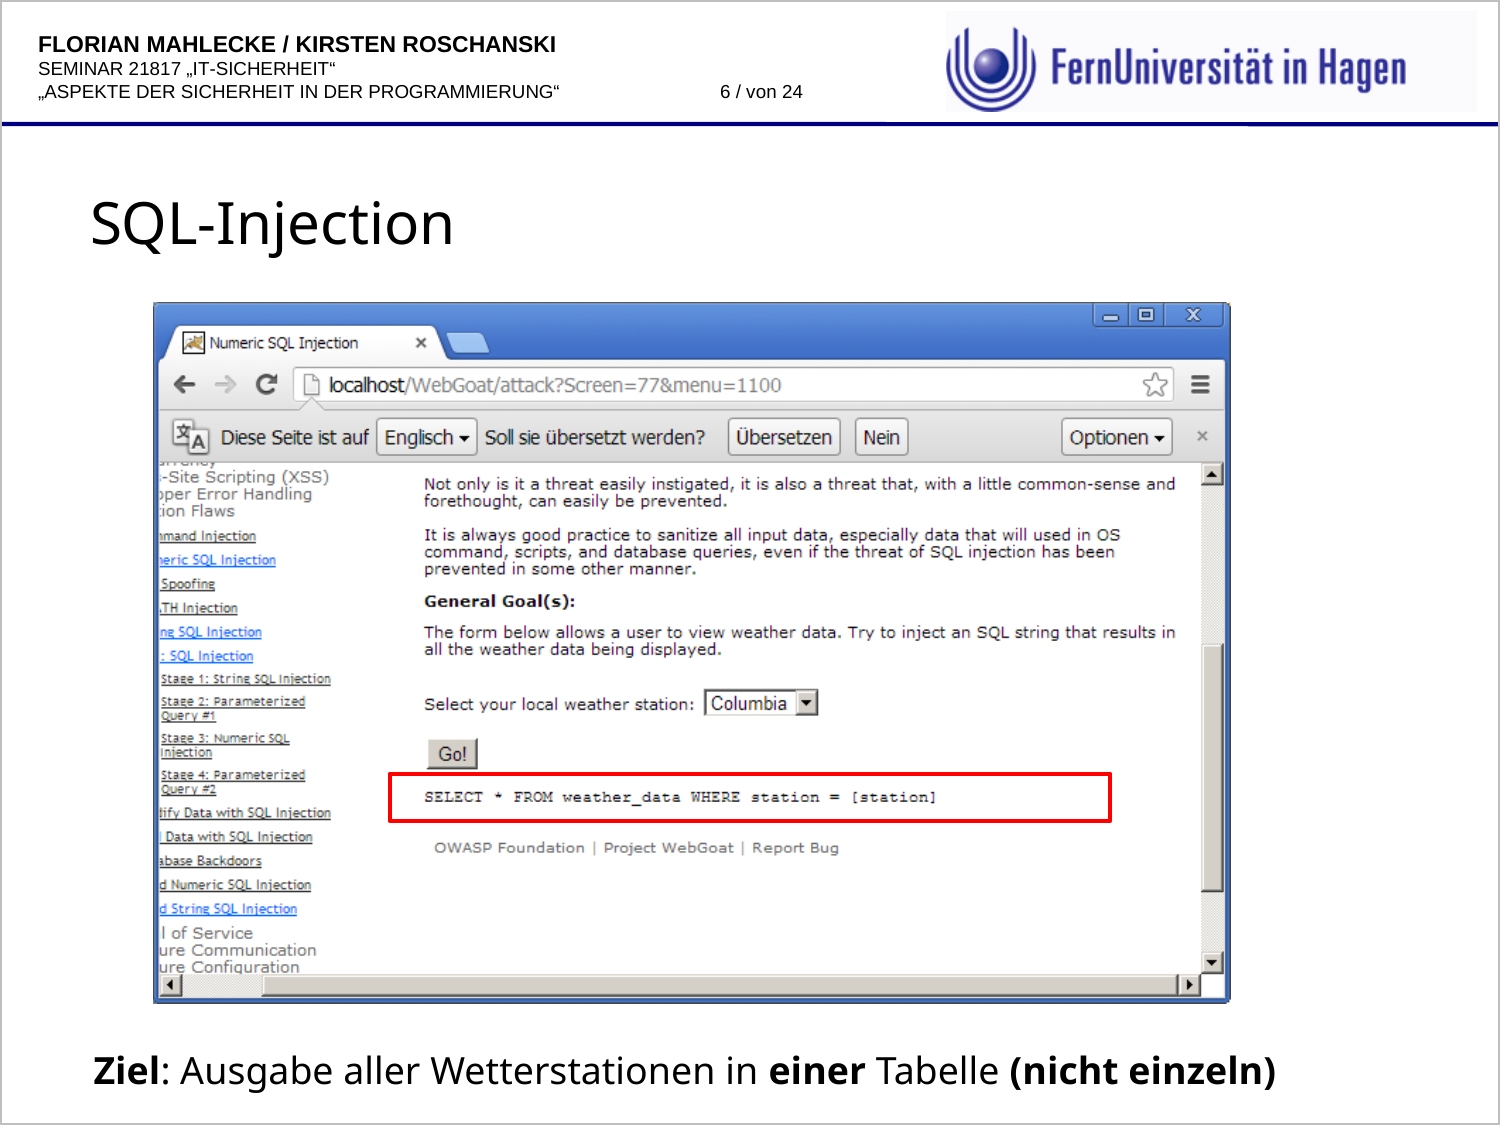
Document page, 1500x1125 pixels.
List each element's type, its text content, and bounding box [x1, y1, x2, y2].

picture [946, 11, 1477, 112]
text_box Ziel: Ausgabe aller Wetterstationen in einer Tabelle (nicht einzeln) [78, 1039, 1297, 1100]
title SQL-Injection [75, 127, 1425, 316]
picture [153, 302, 1231, 1004]
